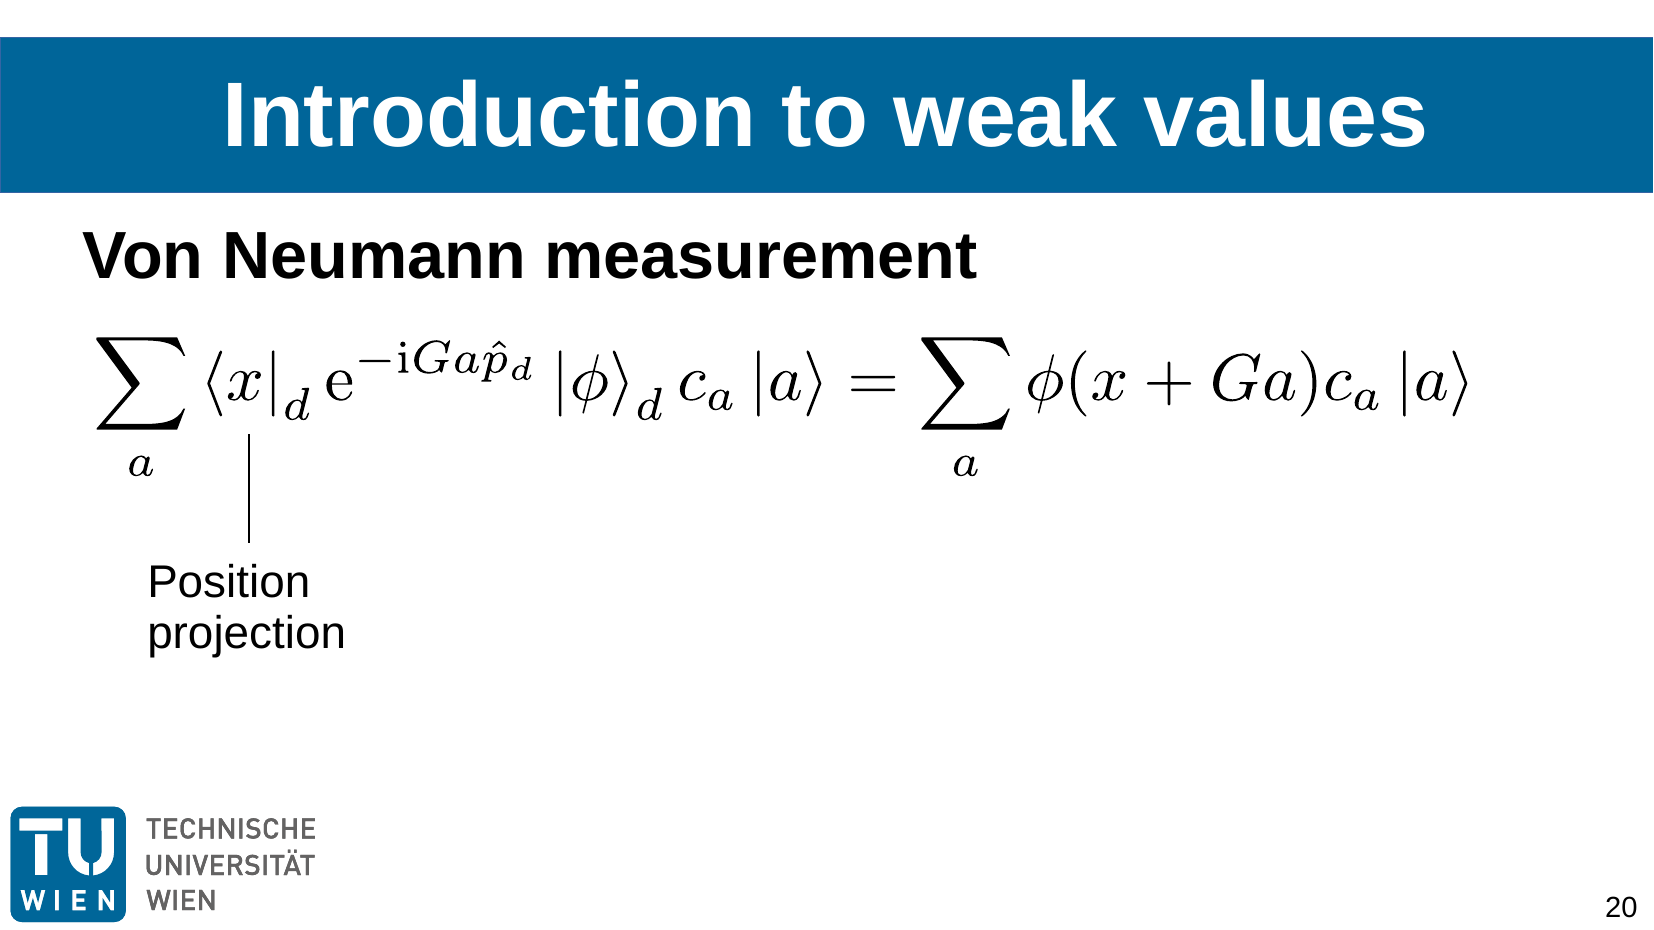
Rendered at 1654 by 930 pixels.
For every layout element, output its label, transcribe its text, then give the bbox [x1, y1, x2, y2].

text_box Position projection [132, 548, 371, 666]
title Introduction to weak values [0, 37, 1653, 193]
list Von Neumann measurement [82, 217, 1571, 757]
picture [83, 323, 1479, 489]
